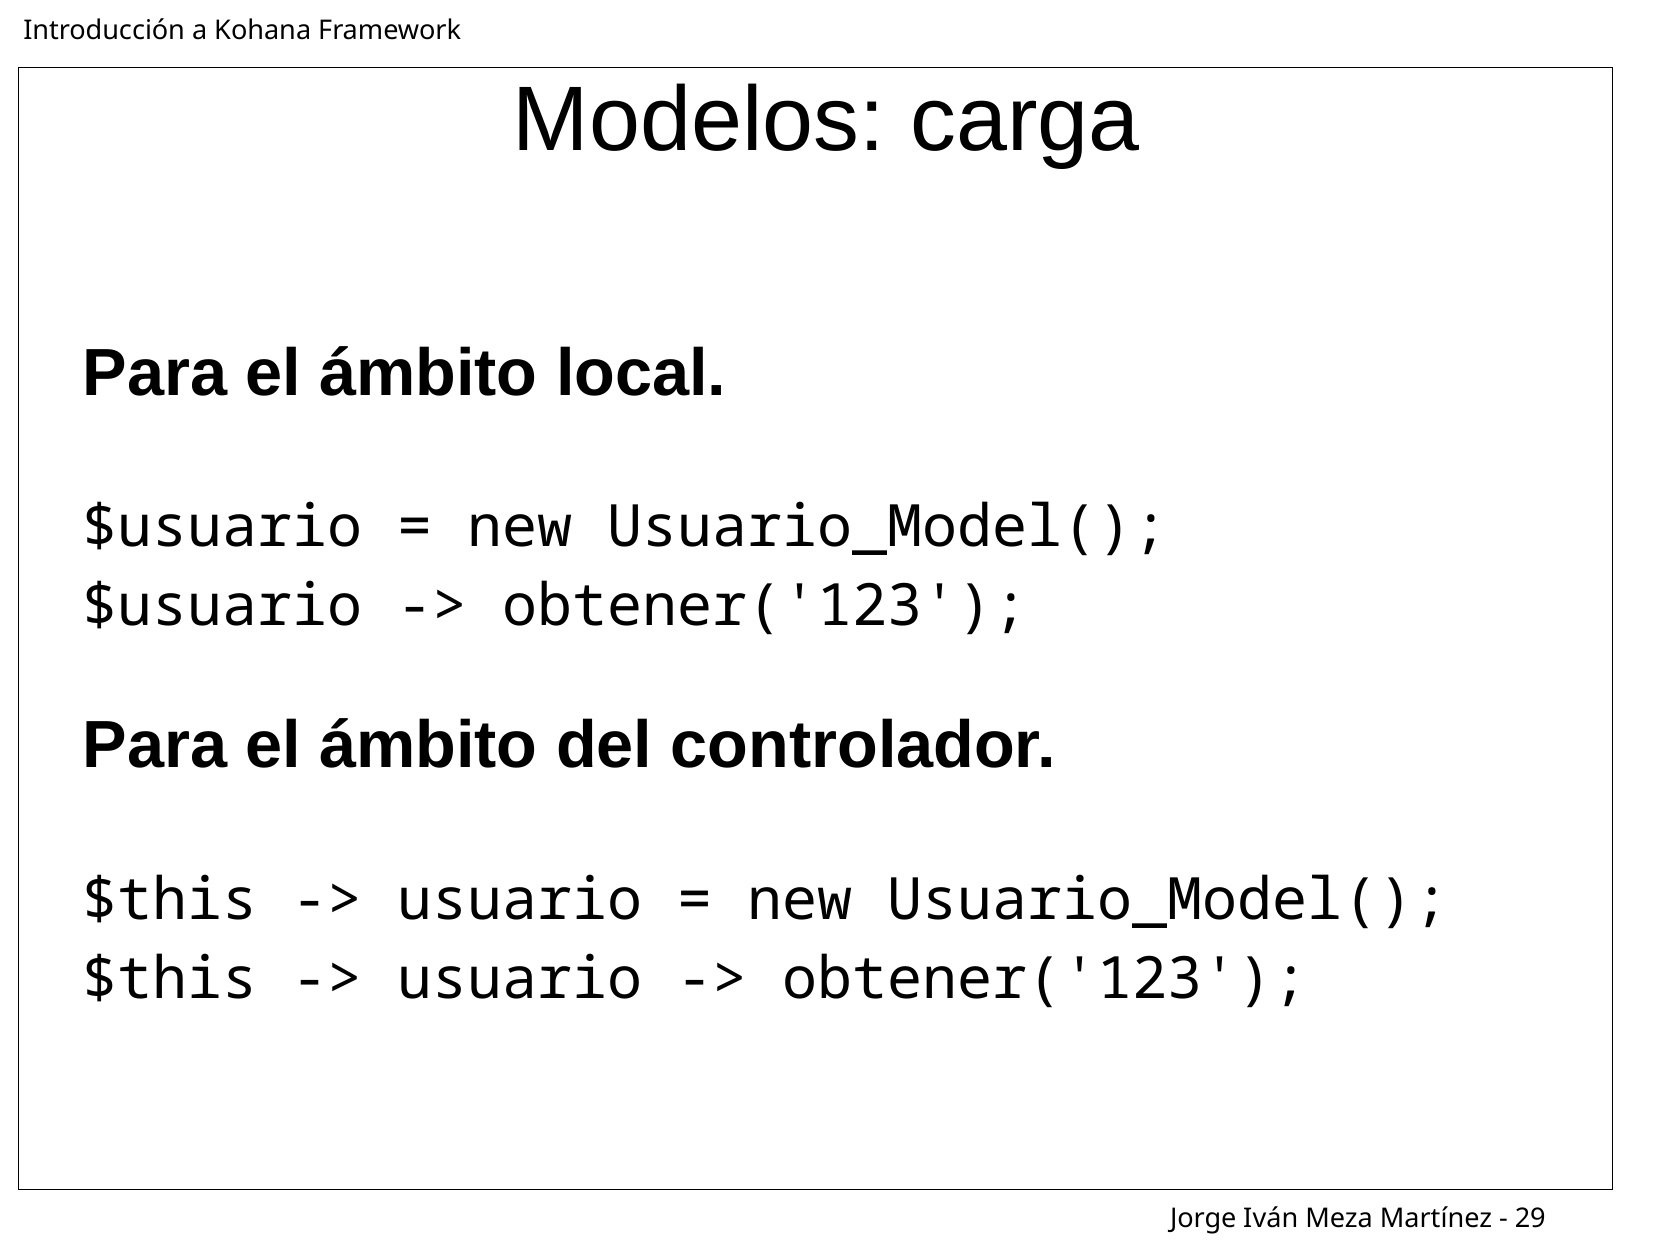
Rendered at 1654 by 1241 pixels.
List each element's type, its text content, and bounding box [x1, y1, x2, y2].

title Modelos: carga [82, 56, 1571, 181]
subtitle Para el ámbito local. $usuario = new Usuario_Model(); $usuario -> obtener('123'); Para el ámbito del controlador. $this -> usuario = new Usuario_Model(); $this -> usuario -> obtener('123'); [82, 194, 1571, 1156]
